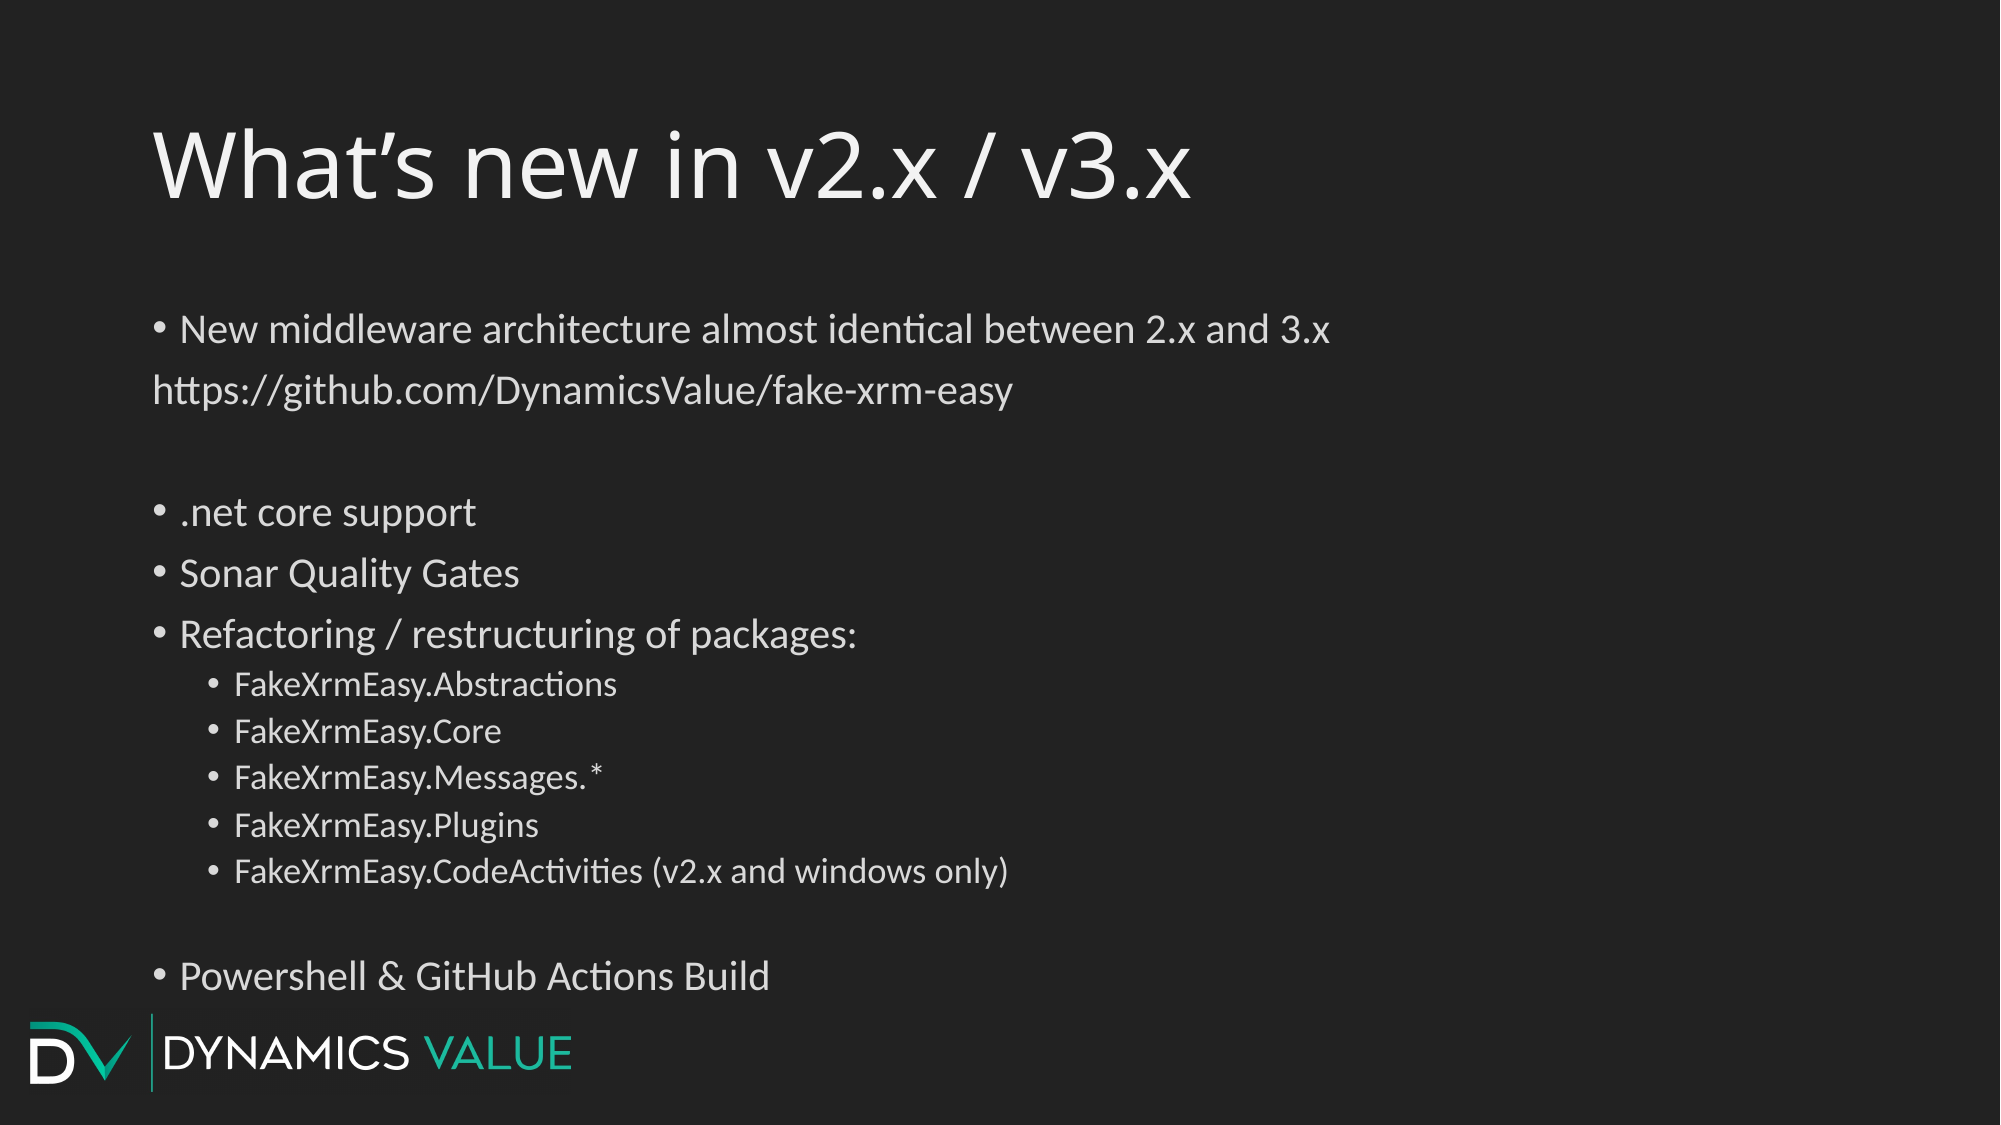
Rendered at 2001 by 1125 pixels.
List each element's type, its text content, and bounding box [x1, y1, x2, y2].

text_box New middleware architecture almost identical between 2.x and 3.x https://github.com/DynamicsValue/fake-xrm-easy .net core support Sonar Quality Gates Refactoring / restructuring of packages: FakeXrmEasy.Abstractions FakeXrmEasy.Core FakeXrmEasy.Messages.* FakeXrmEasy.Plugins FakeXrmEasy.CodeActivities (v2.x and windows only) Powershell & GitHub Actions Build [137, 299, 1863, 1013]
picture [29, 1008, 571, 1095]
text_box What’s new in v2.x / v3.x [137, 59, 1863, 277]
